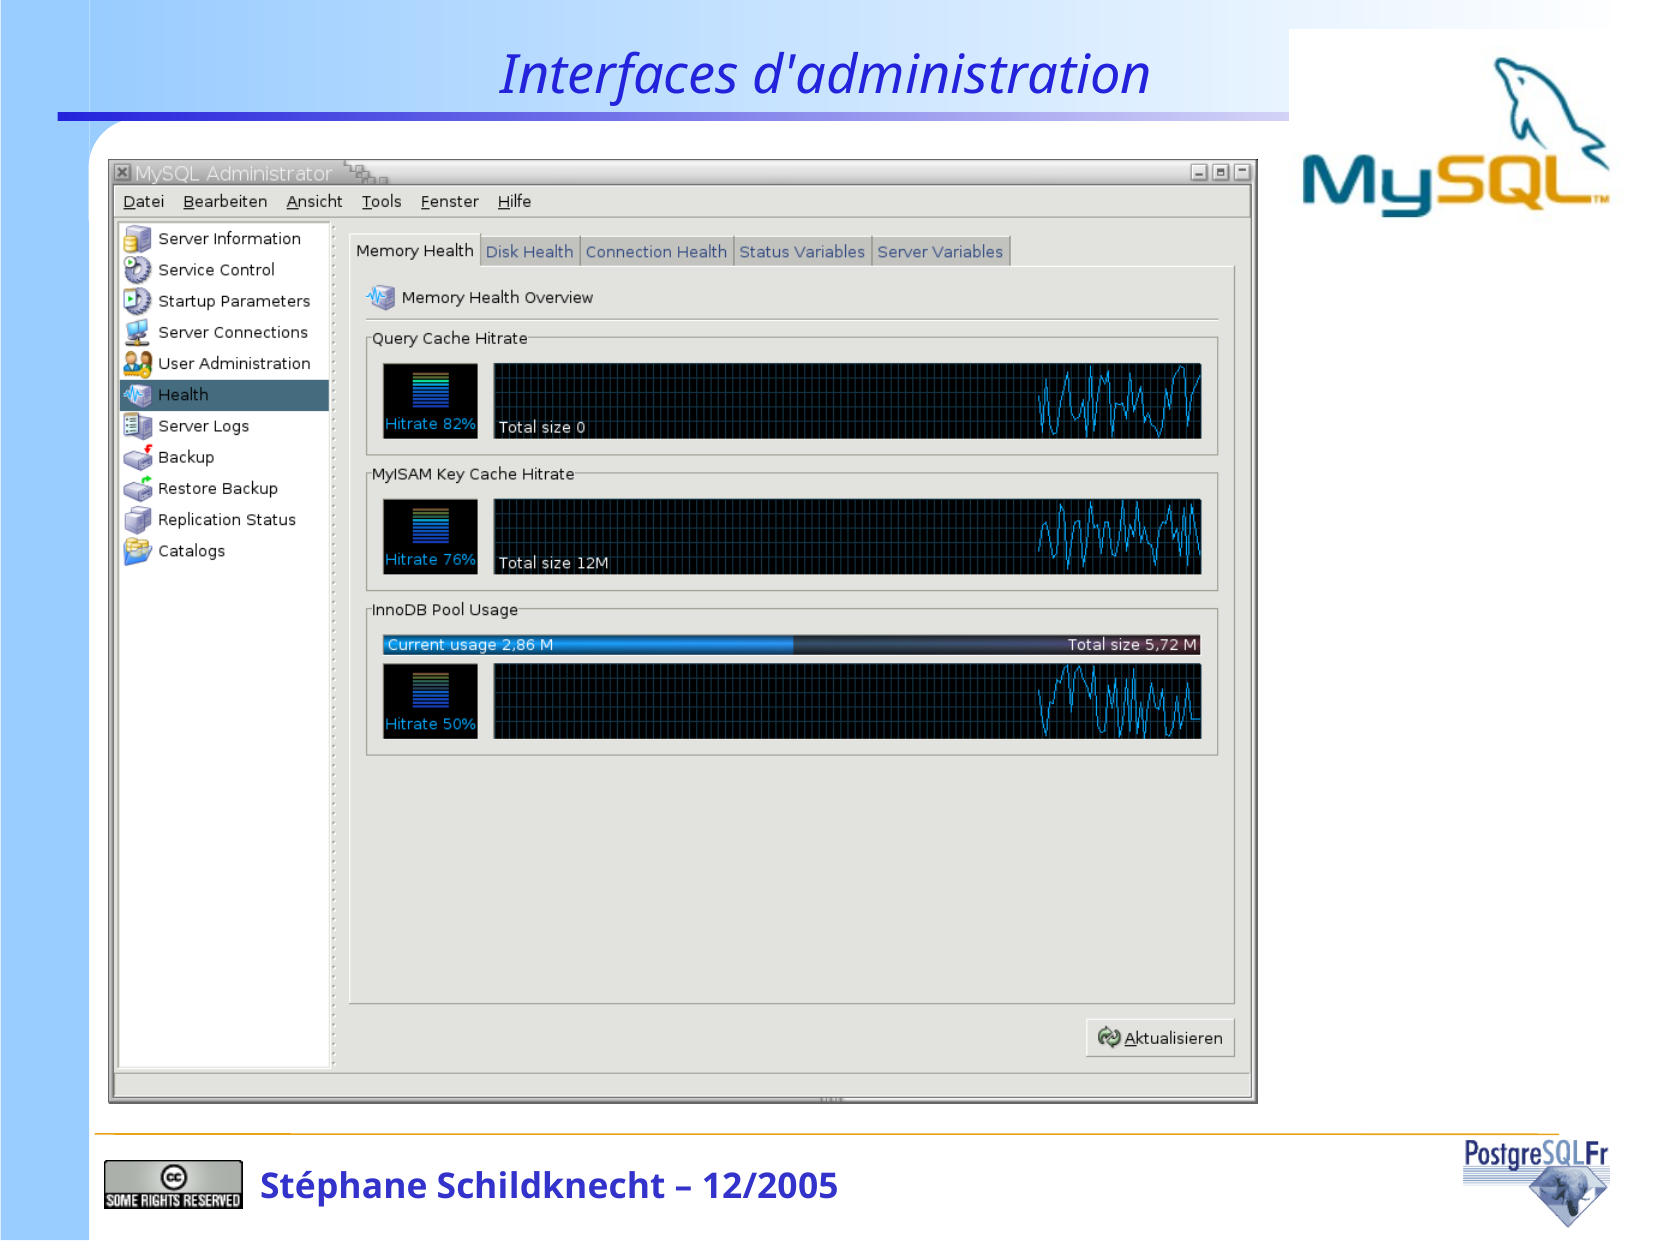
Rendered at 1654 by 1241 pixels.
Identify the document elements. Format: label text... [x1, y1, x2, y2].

picture [104, 1160, 243, 1209]
title Interfaces d'administration [383, 0, 1270, 148]
picture [1289, 29, 1625, 237]
picture [1462, 1139, 1610, 1228]
picture [108, 159, 1258, 1104]
